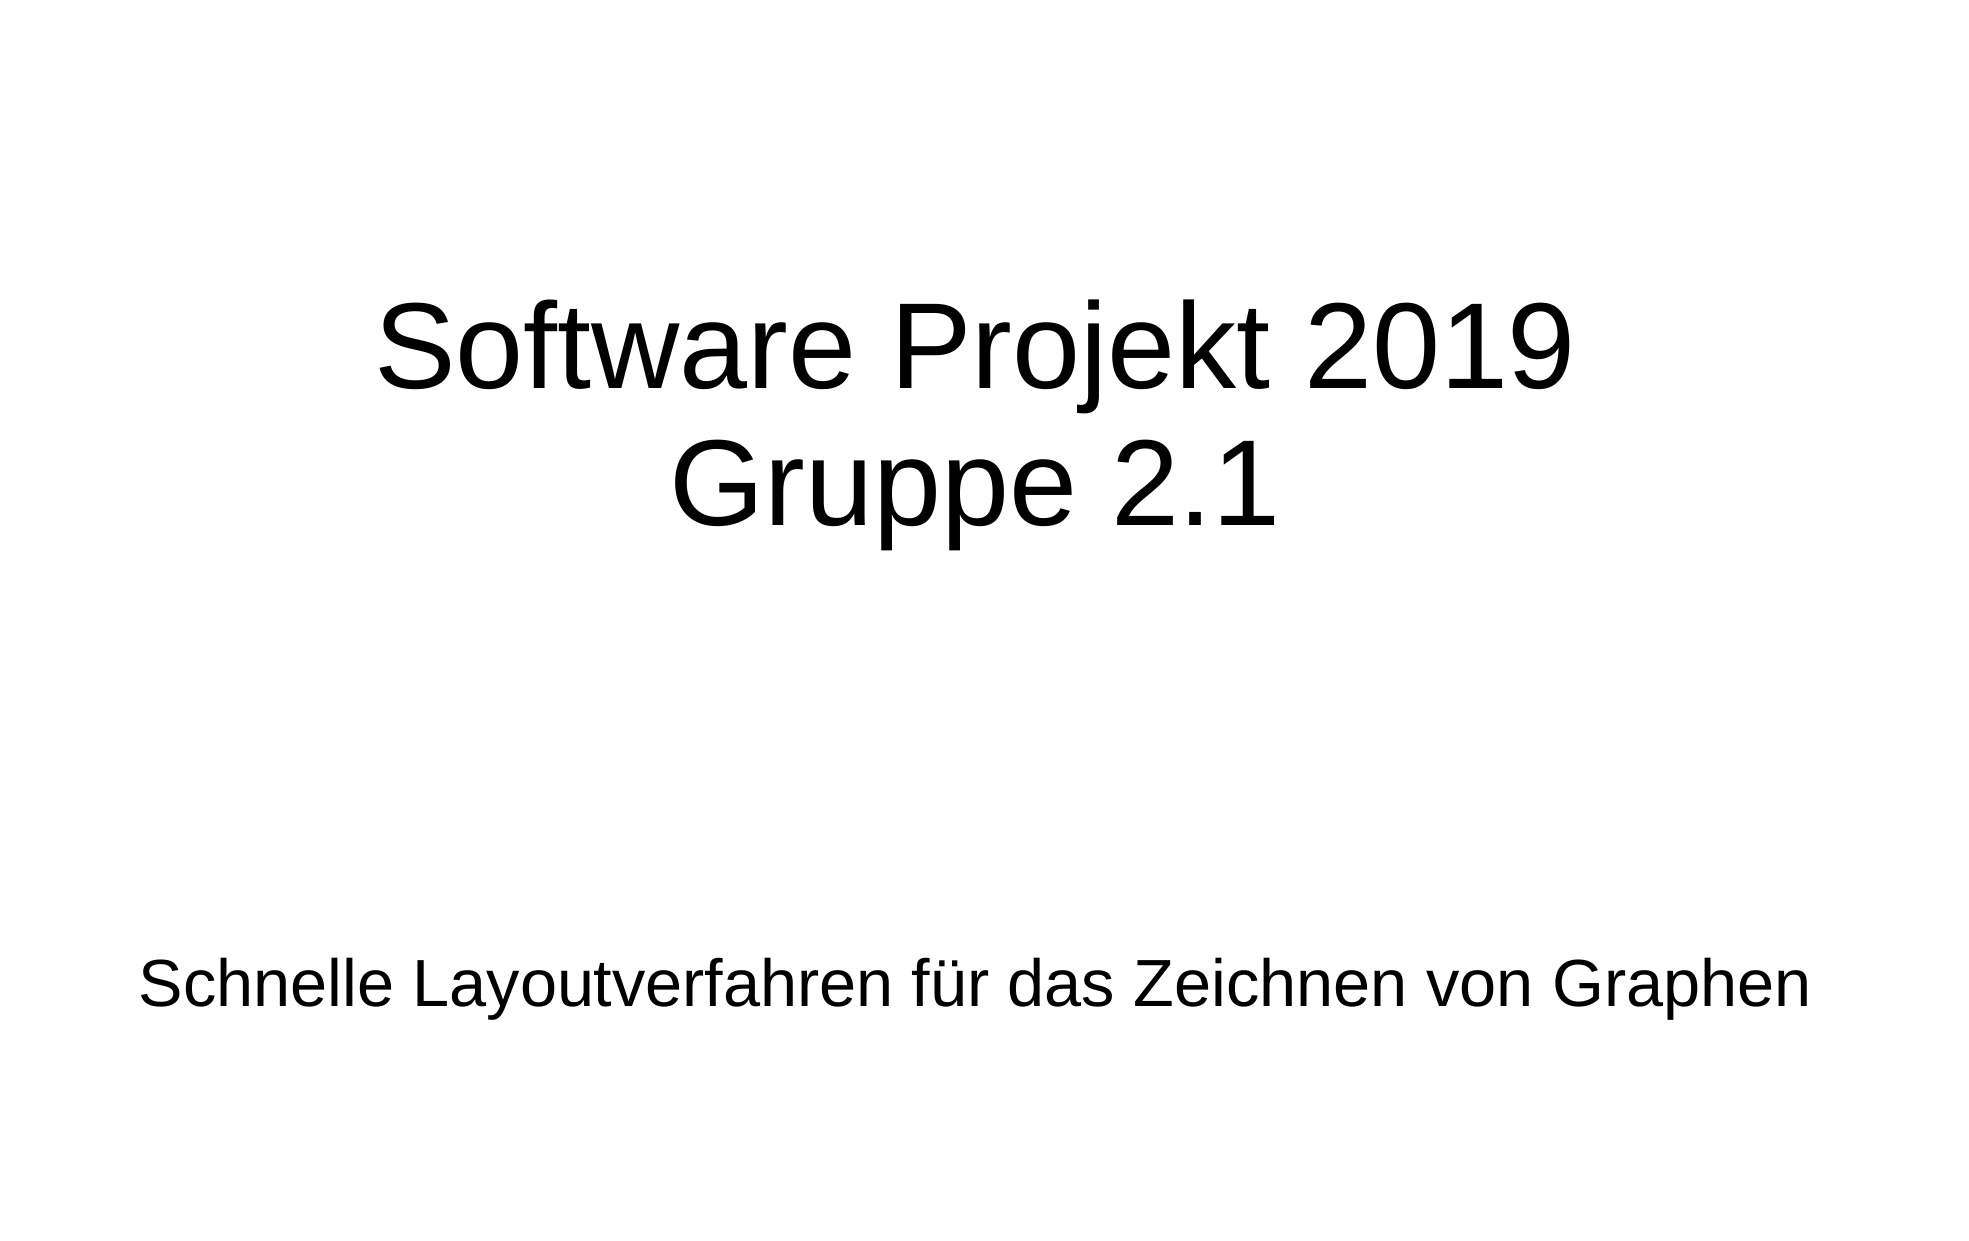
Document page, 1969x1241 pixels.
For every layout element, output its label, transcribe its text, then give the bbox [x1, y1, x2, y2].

title Software Projekt 2019 Gruppe 2.1 [90, 277, 1862, 552]
subtitle Schnelle Layoutverfahren für das Zeichnen von Graphen [90, 855, 1861, 1111]
